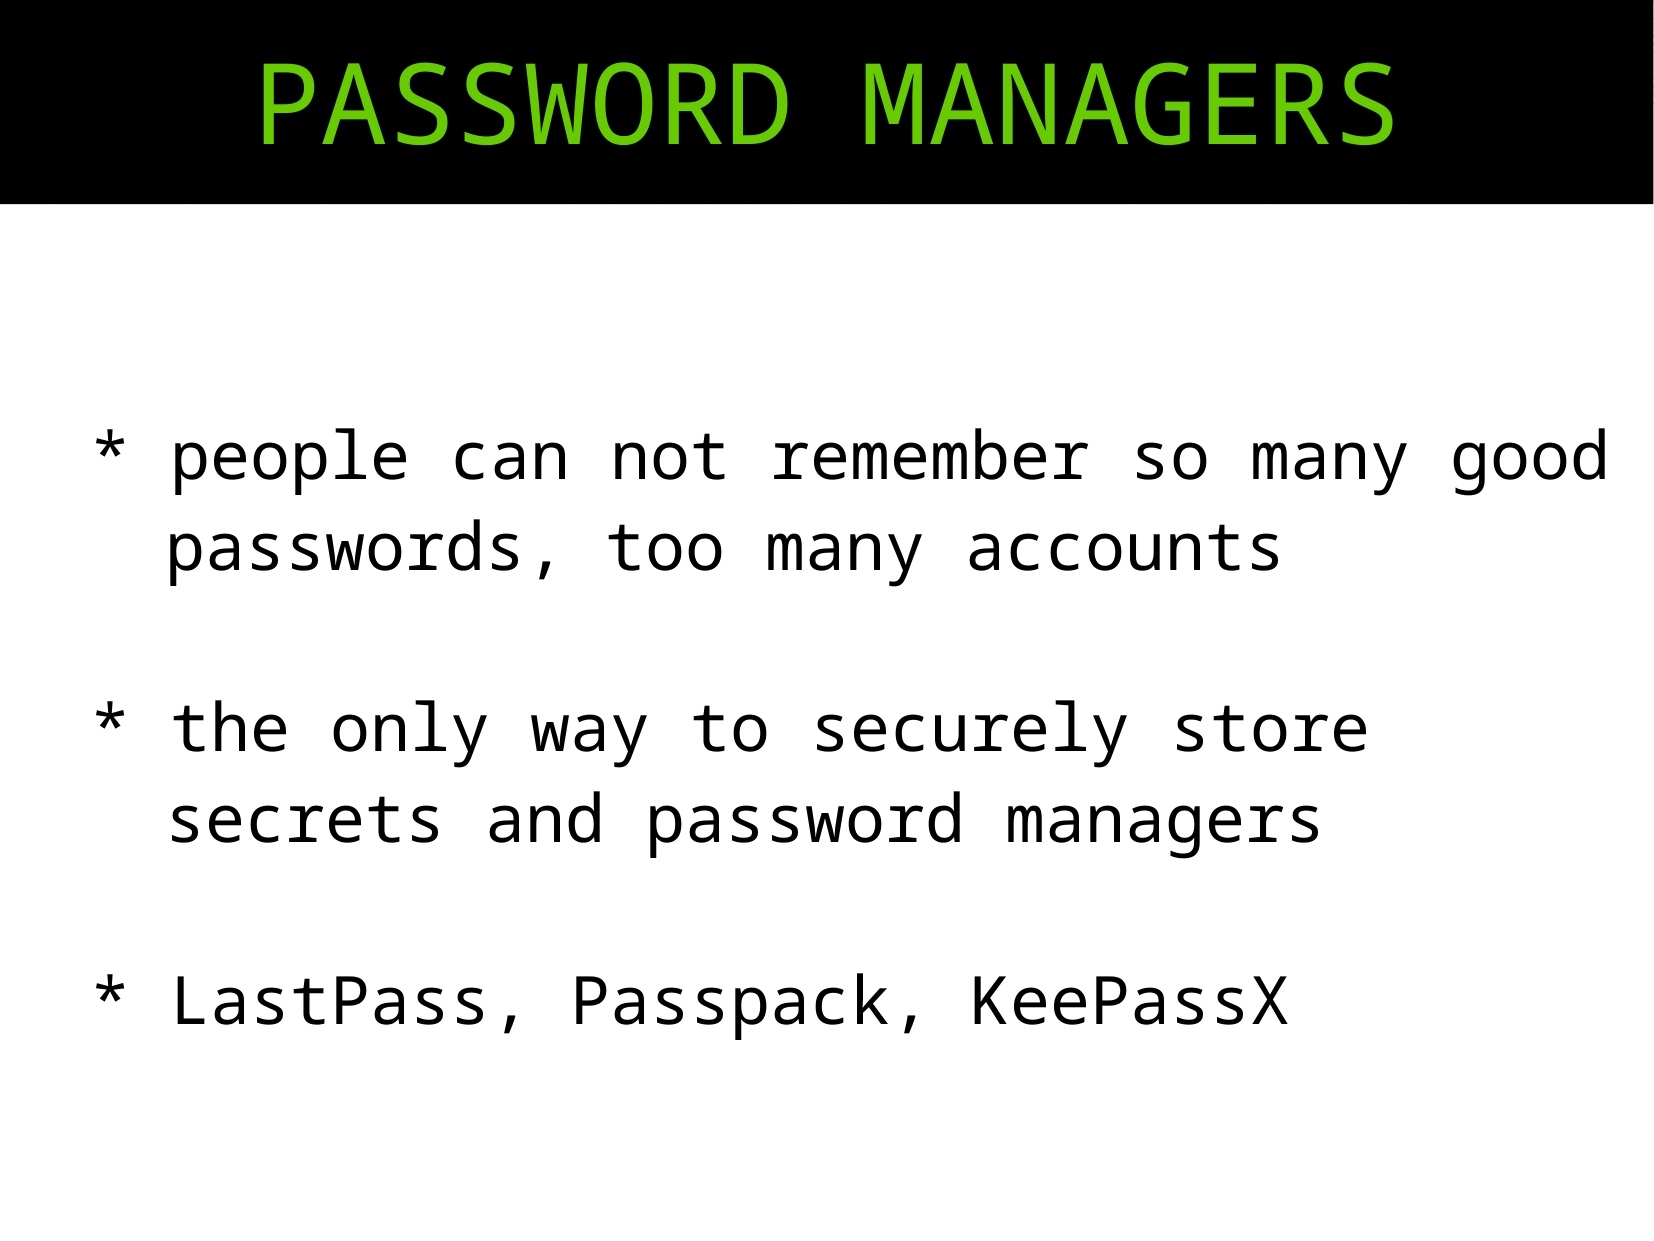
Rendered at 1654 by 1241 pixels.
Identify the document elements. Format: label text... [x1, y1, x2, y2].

subtitle * people can not remember so many good passwords, too many accounts * the only way to securely store secrets and password managers * LastPass, Passpack, KeePassX [90, 305, 1621, 1146]
title PASSWORD MANAGERS [0, 0, 1654, 205]
